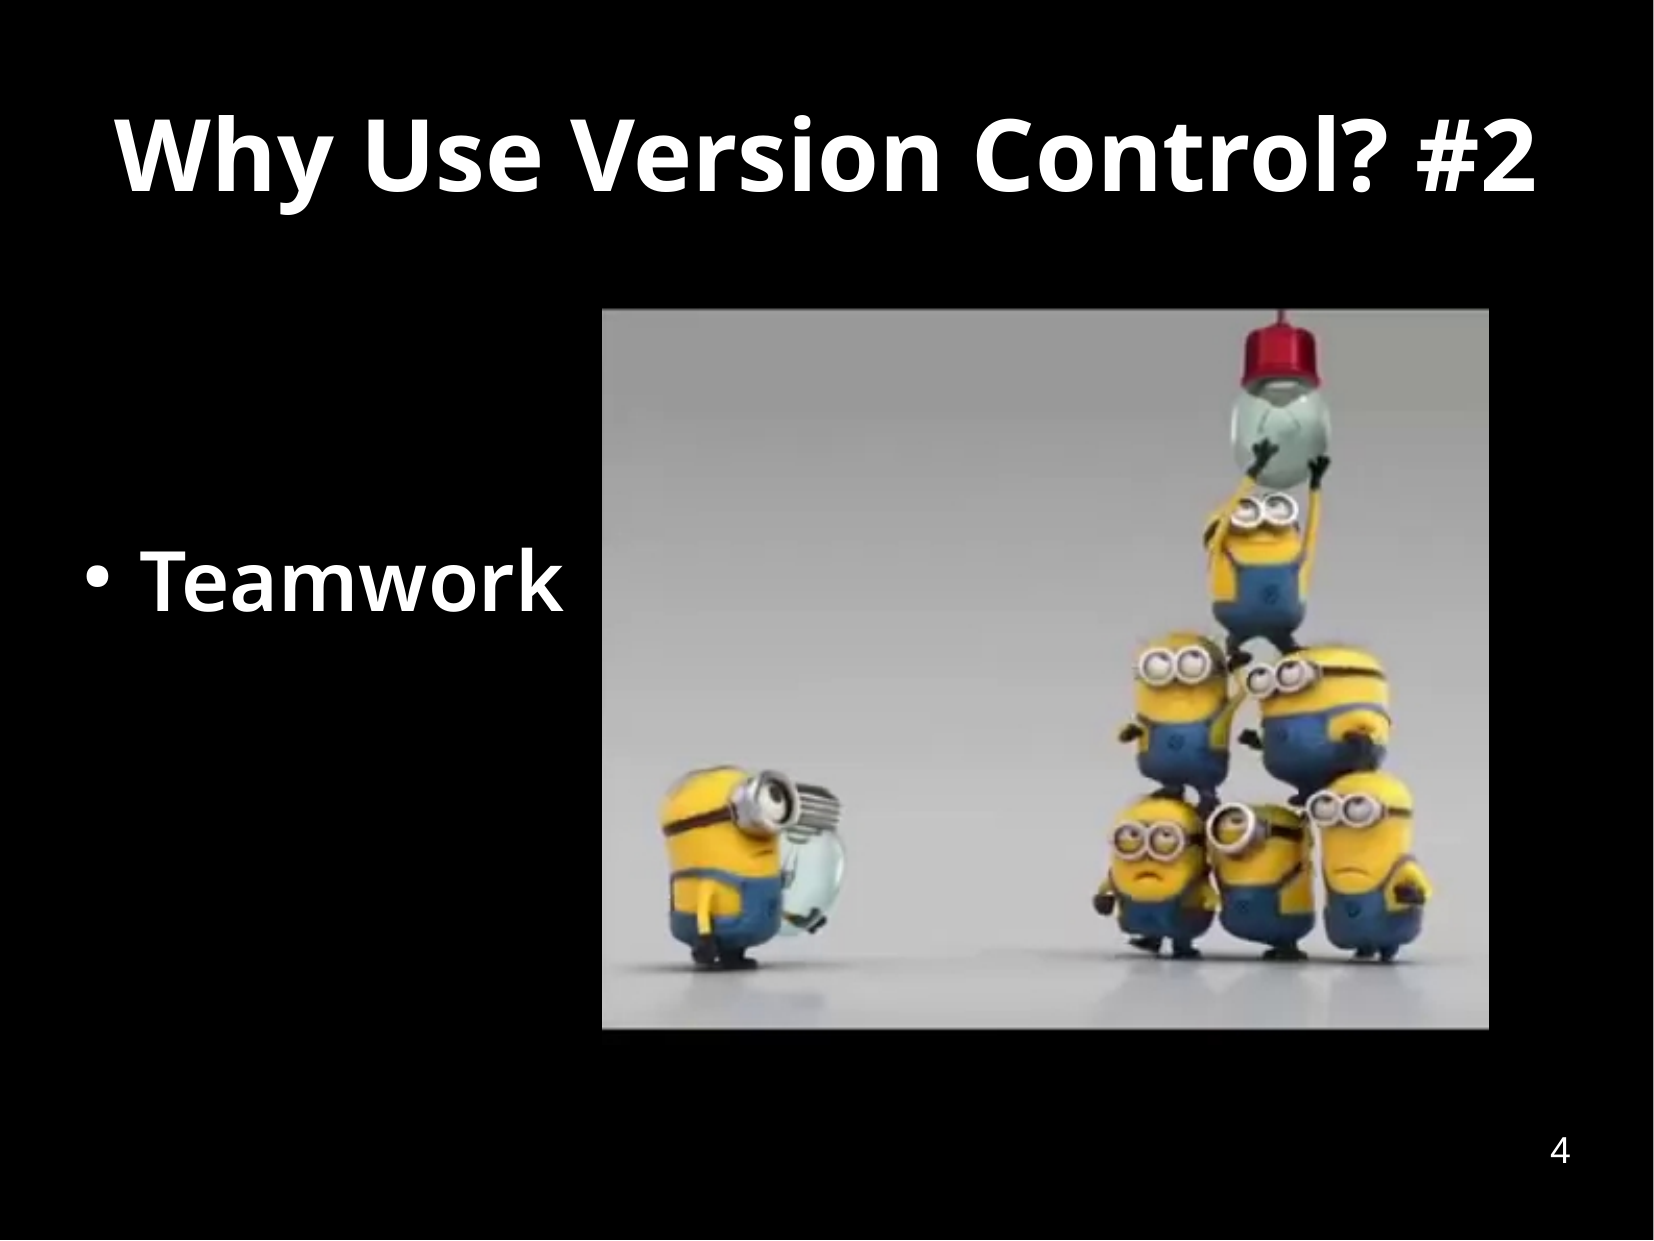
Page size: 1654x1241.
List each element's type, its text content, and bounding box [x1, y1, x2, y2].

text_box Teamwork [82, 515, 602, 756]
title Why Use Version Control? #2 [82, 49, 1571, 257]
picture [602, 307, 1489, 1045]
text_box 4 [1535, 1122, 1586, 1179]
